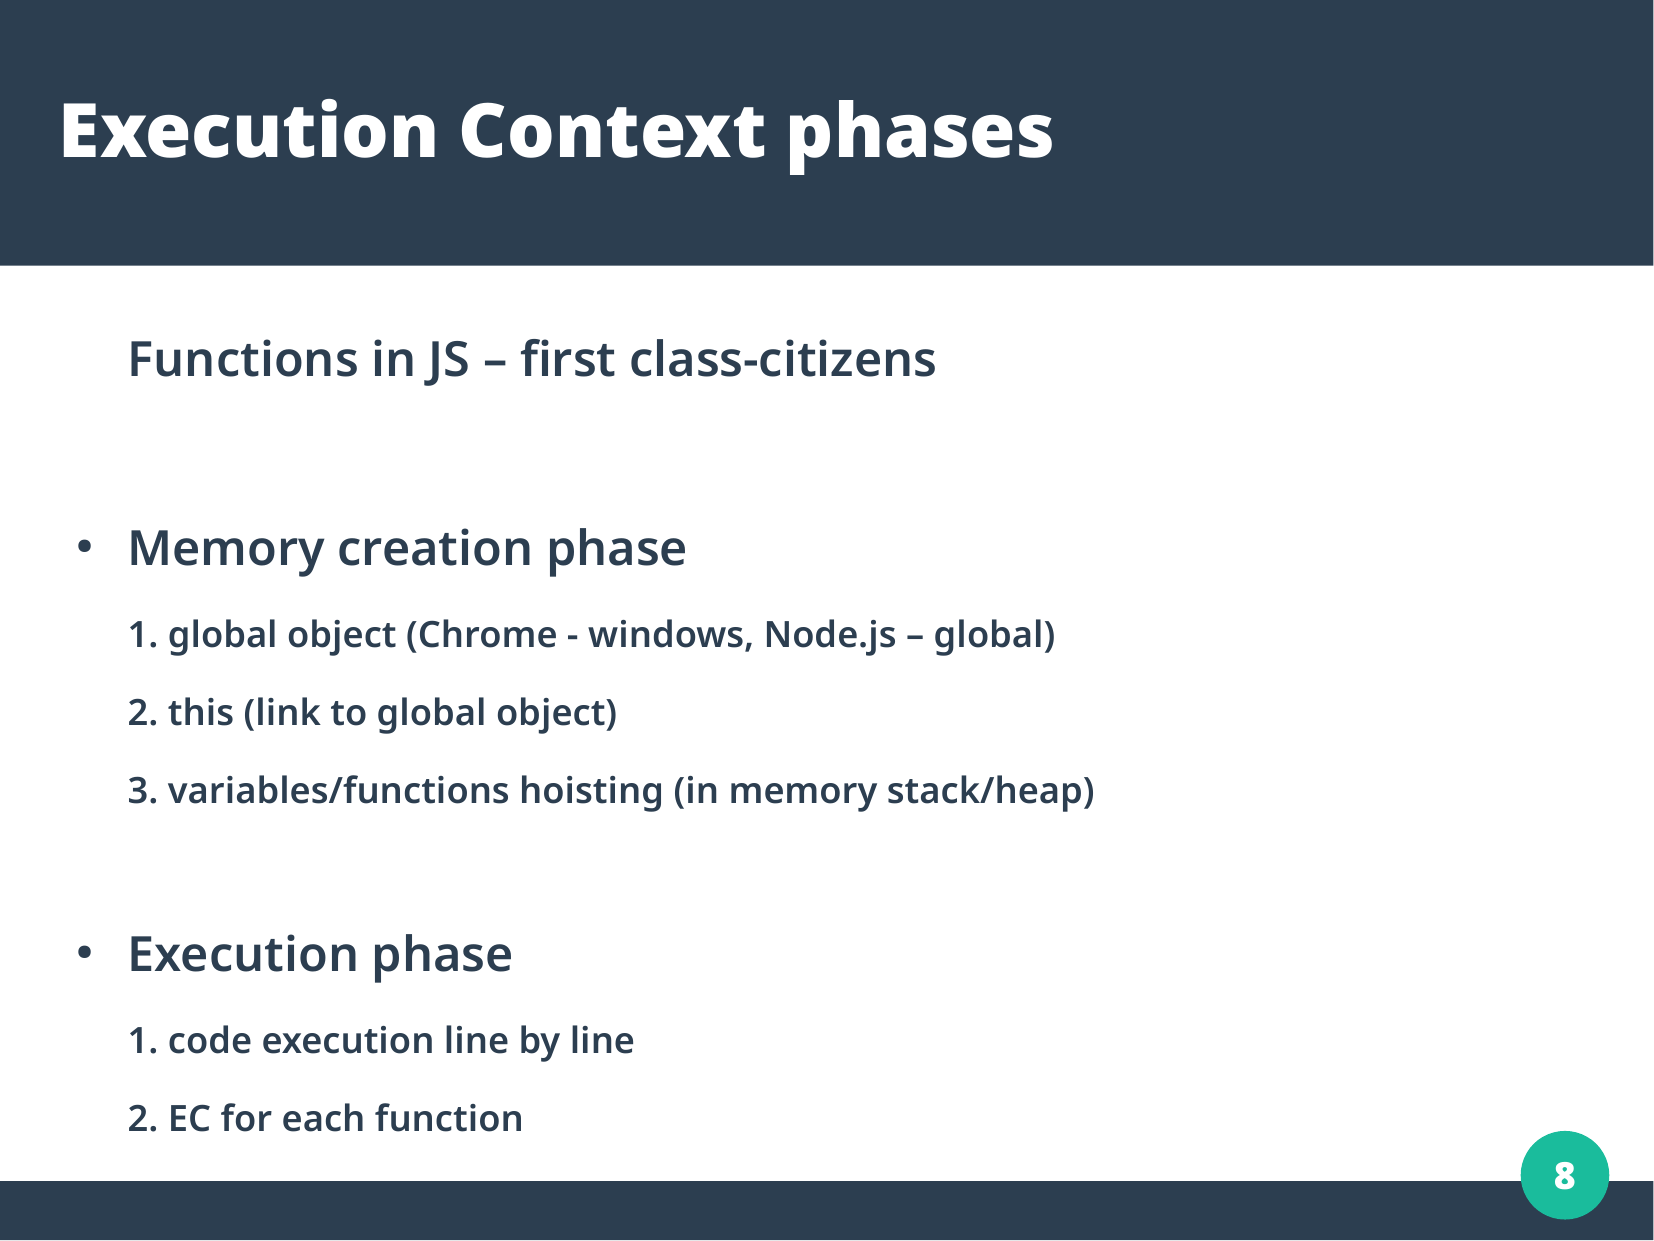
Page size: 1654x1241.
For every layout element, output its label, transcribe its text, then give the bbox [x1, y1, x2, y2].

list Functions in JS – first class-citizens Memory creation phase 1. global object (Chrome - windows, Node.js – global) 2. this (link to global object) 3. variables/functions hoisting (in memory stack/heap) Execution phase 1. code execution line by line 2. EC for each function [59, 324, 1595, 1152]
title Execution Context phases [59, 49, 1595, 207]
